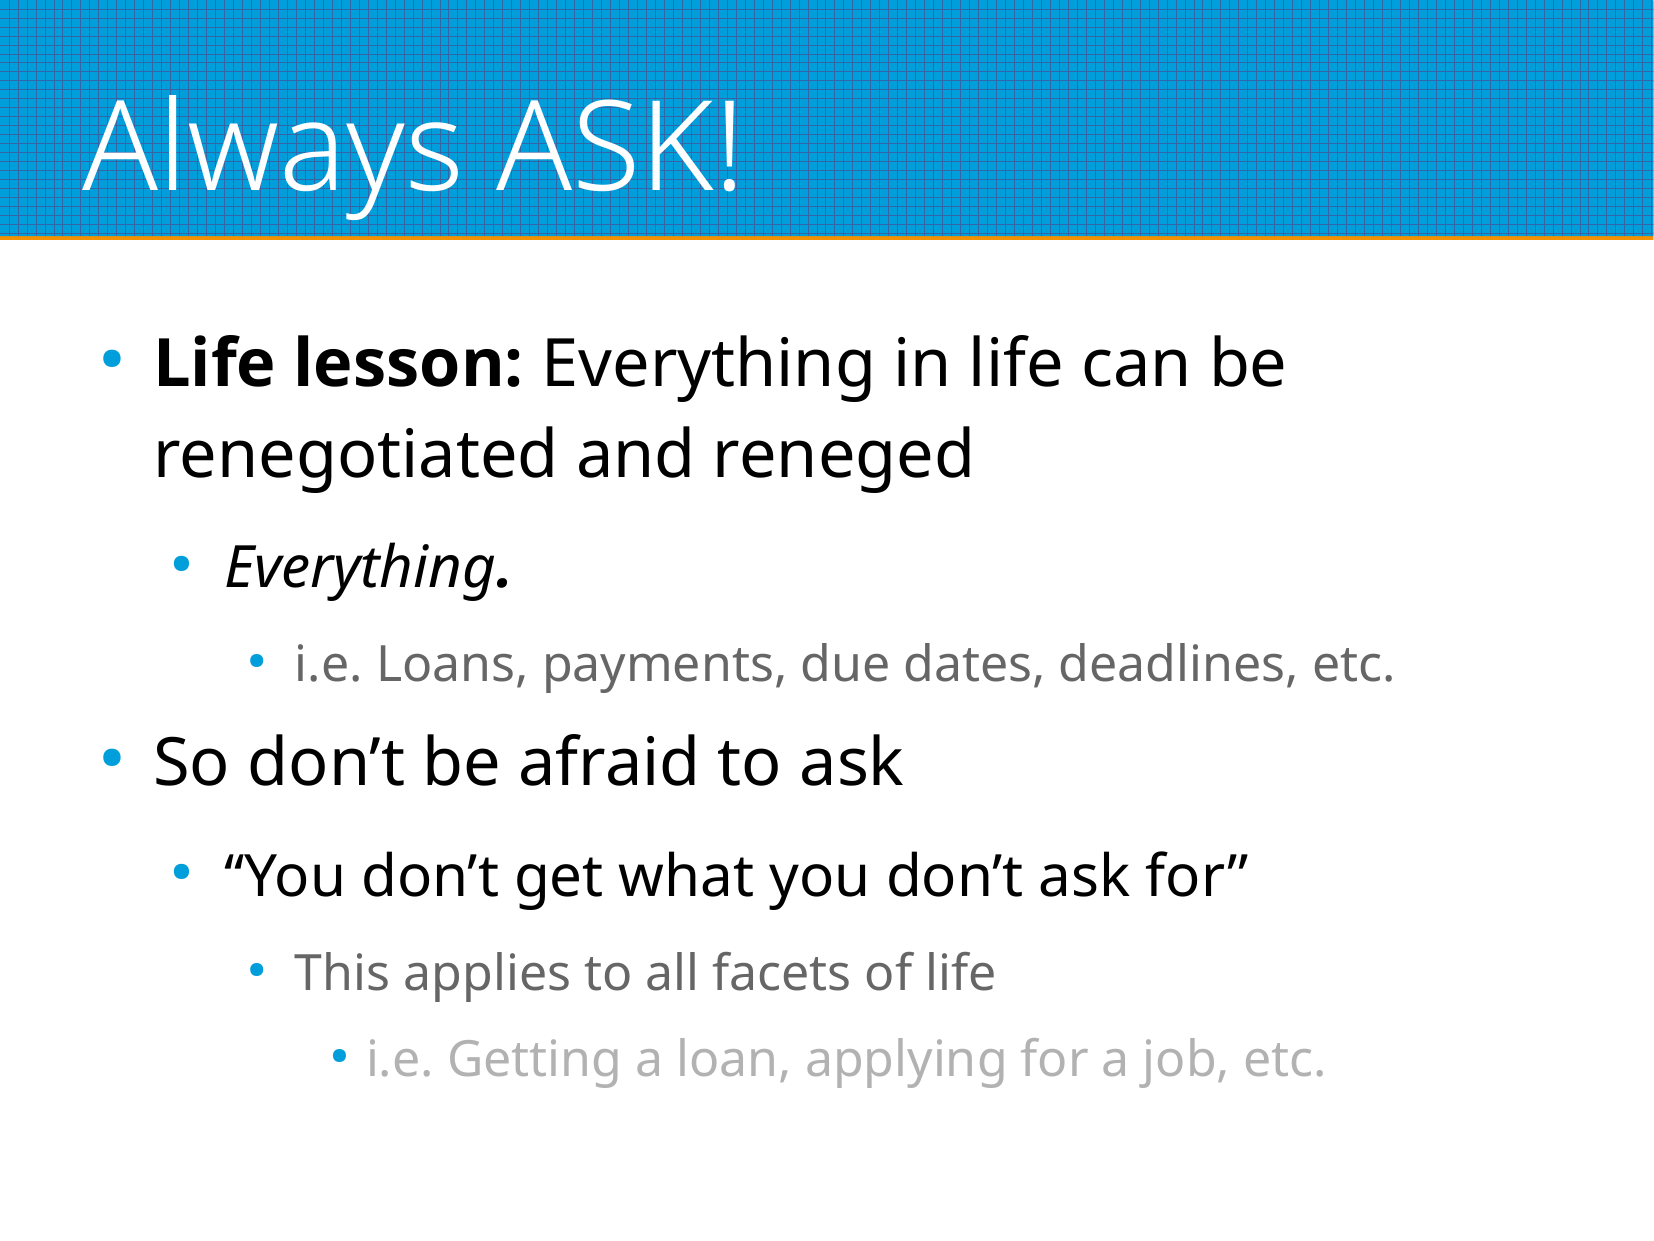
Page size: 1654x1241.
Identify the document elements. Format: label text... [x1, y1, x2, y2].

title Always ASK! [82, 19, 1571, 227]
list Life lesson: Everything in life can be renegotiated and reneged Everything. i.e. Loans, payments, due dates, deadlines, etc. So don’t be afraid to ask ‘‘You don’t get what you don’t ask for’’ This applies to all facets of life i.e. Getting a loan, applying for a job, etc. [82, 314, 1563, 1093]
